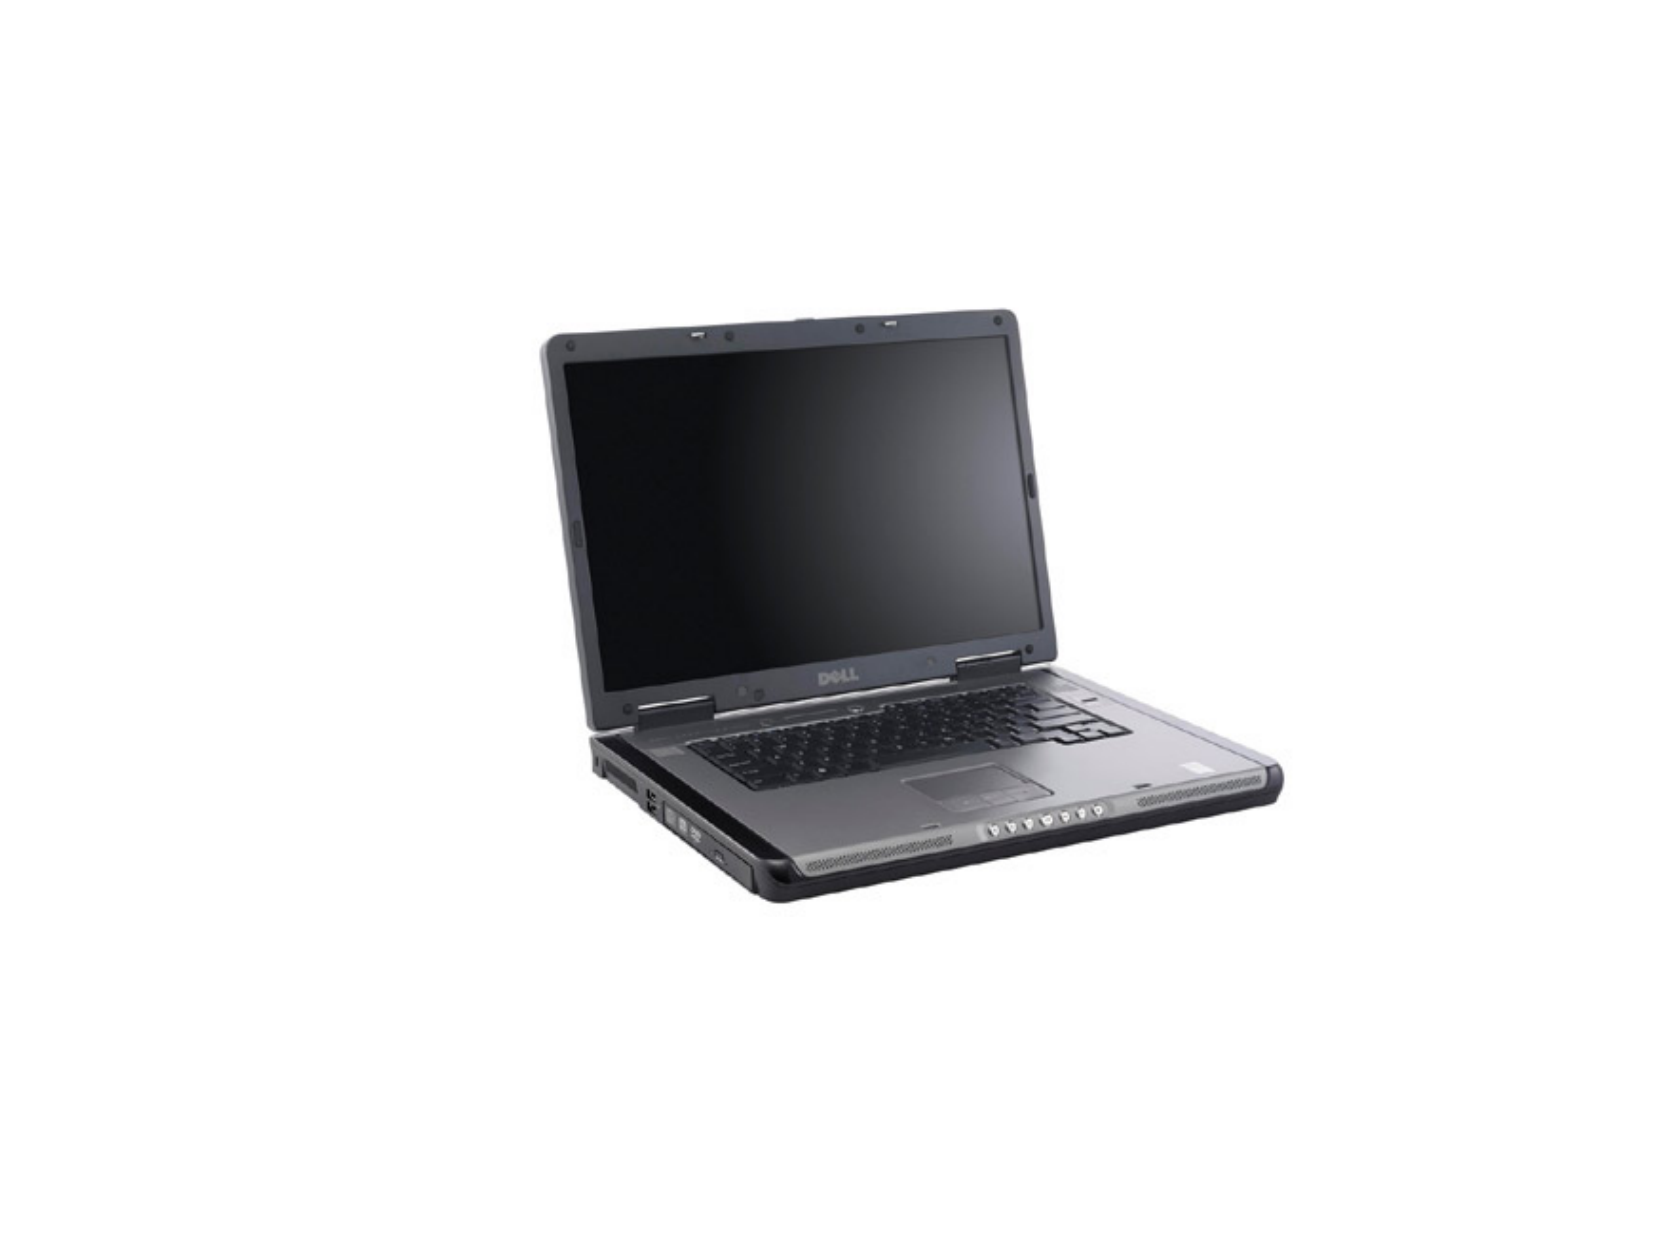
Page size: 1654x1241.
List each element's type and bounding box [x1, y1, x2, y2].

picture [517, 293, 1353, 917]
